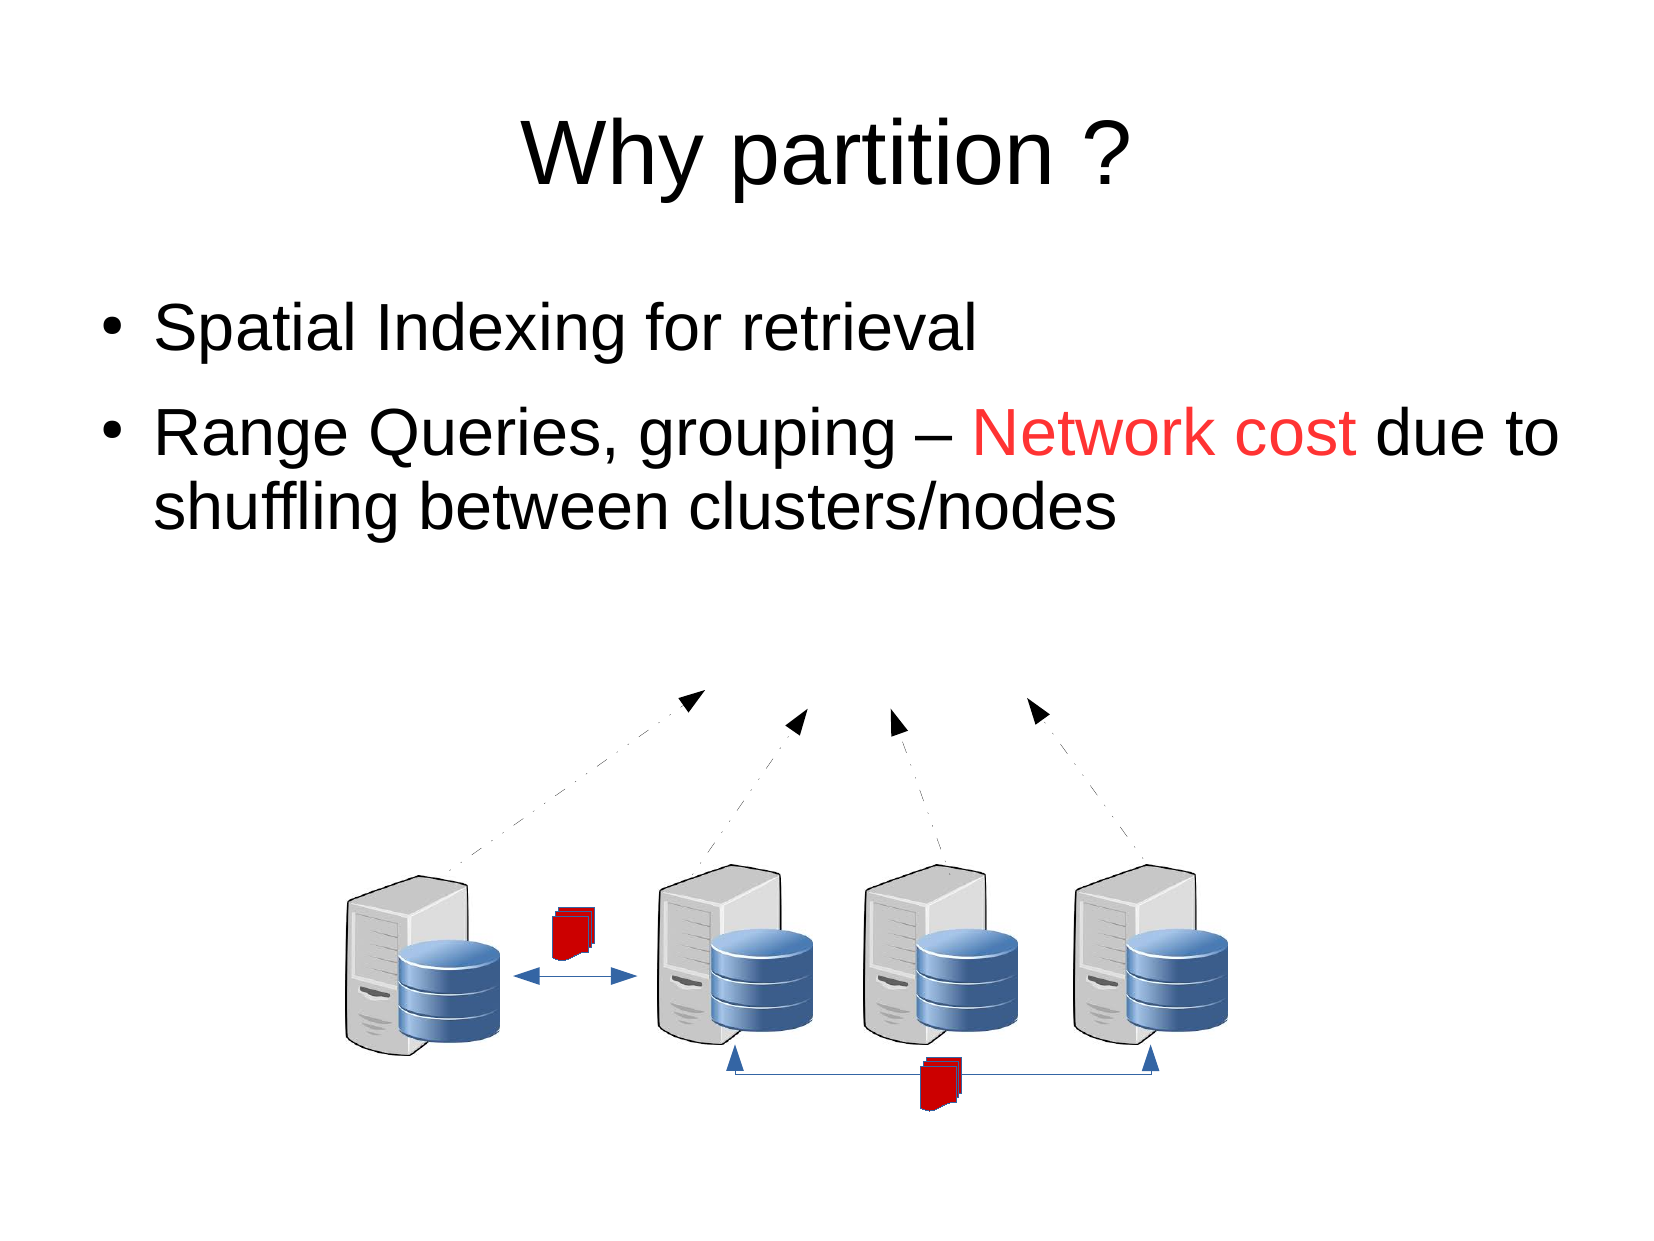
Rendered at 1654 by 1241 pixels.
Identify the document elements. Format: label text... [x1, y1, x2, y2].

picture [345, 875, 500, 1056]
picture [863, 864, 1018, 1045]
picture [657, 864, 813, 1045]
text_box [552, 907, 595, 961]
title Why partition ? [82, 49, 1571, 257]
list Spatial Indexing for retrieval Range Queries, grouping – Network cost due to shuffling between clusters/nodes [82, 290, 1571, 1010]
picture [1073, 864, 1228, 1045]
text_box [920, 1057, 962, 1112]
